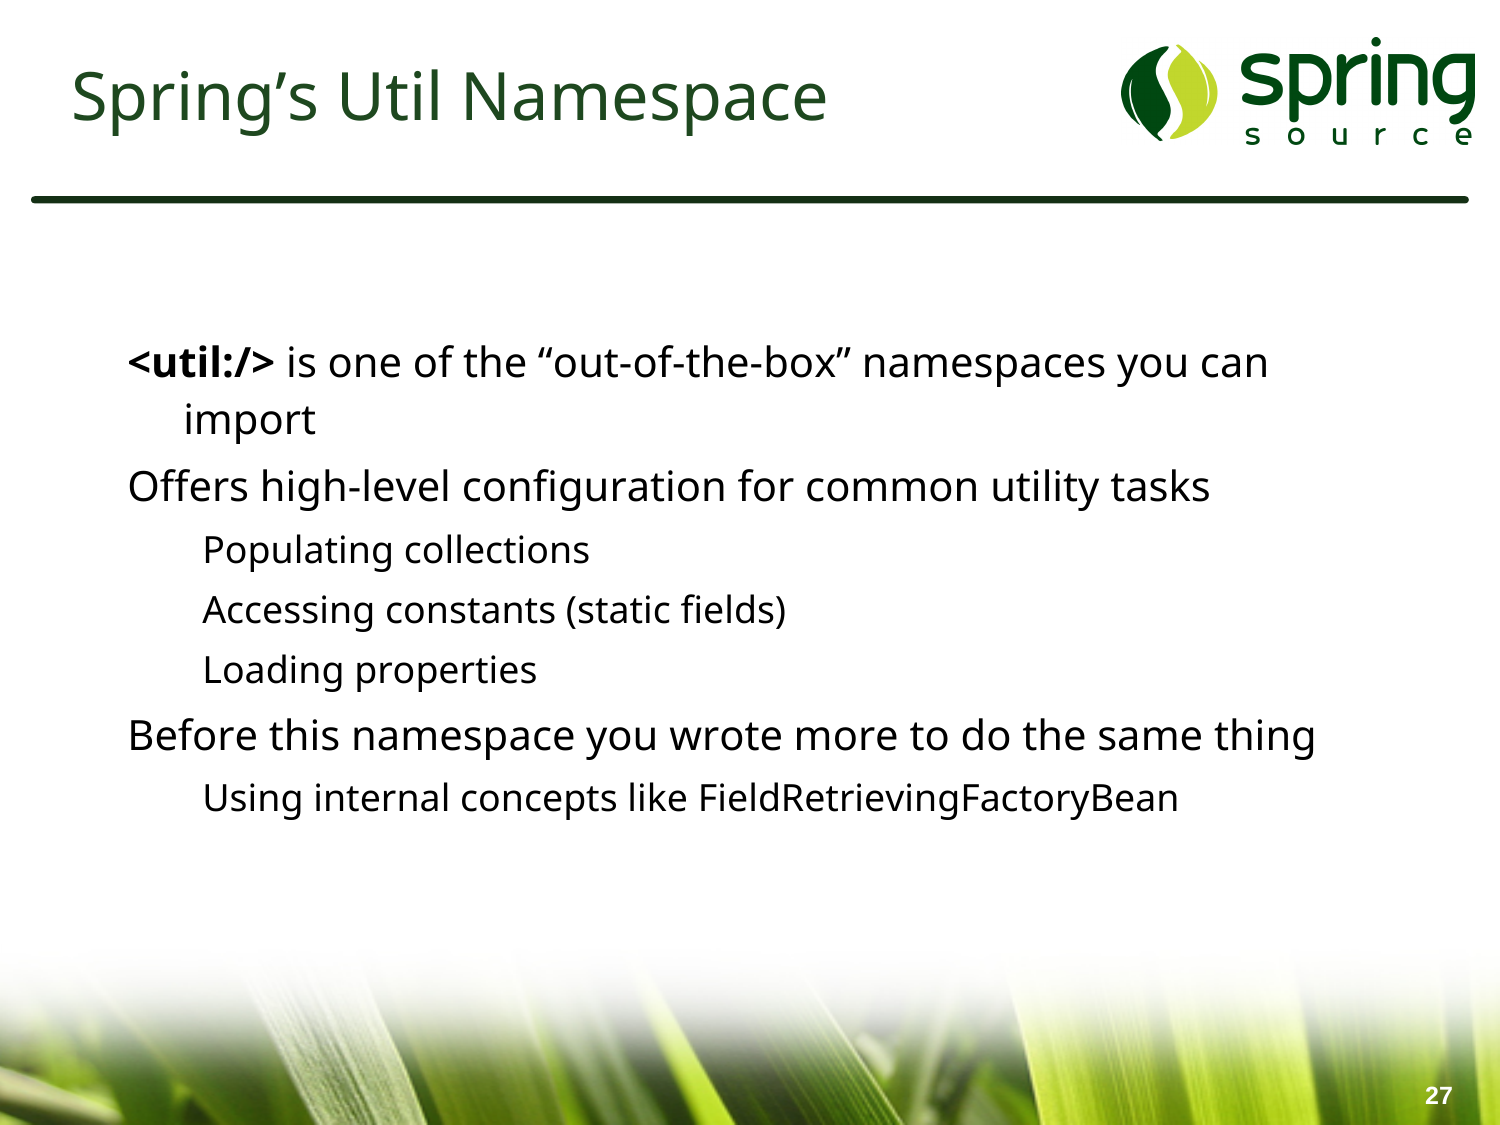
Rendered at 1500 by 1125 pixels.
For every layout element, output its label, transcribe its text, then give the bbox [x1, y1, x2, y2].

picture [0, 944, 1500, 1125]
list <util:/> is one of the “out-of-the-box” namespaces you can import Offers high-level configuration for common utility tasks Populating collections Accessing constants (static fields) Loading properties Before this namespace you wrote more to do the same thing Using internal concepts like FieldRetrievingFactoryBean [112, 324, 1413, 1001]
title Spring’s Util Namespace [56, 13, 1089, 176]
picture [1121, 37, 1475, 145]
